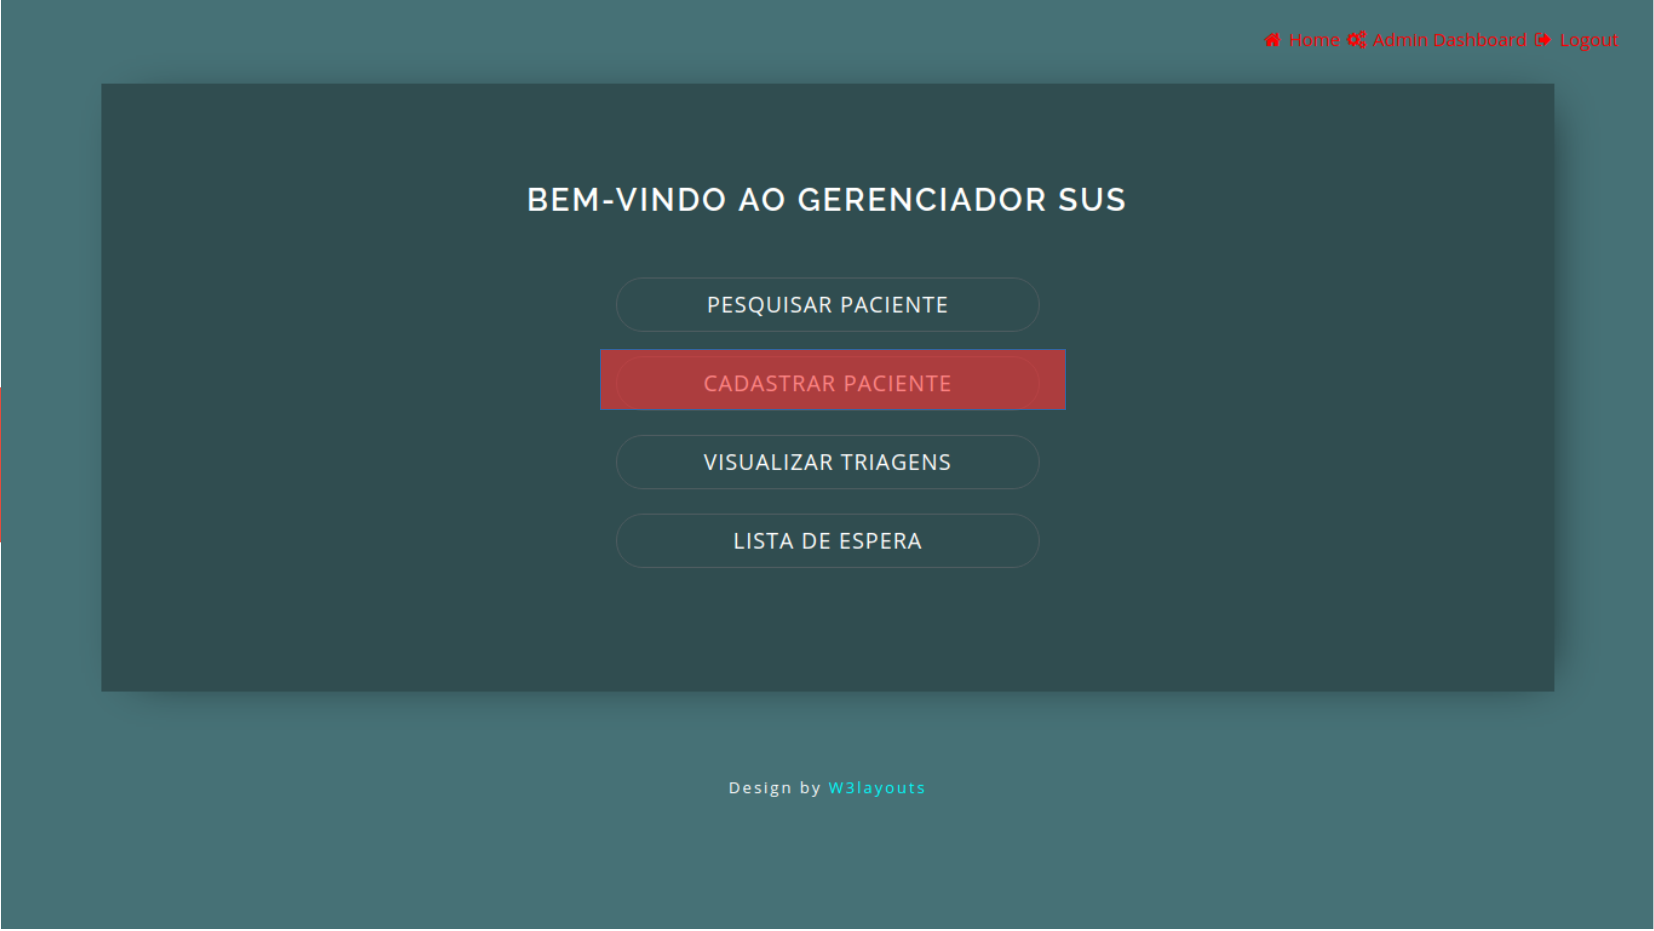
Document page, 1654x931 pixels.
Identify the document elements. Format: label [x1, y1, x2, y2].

text_box [600, 349, 1066, 410]
picture [1, 0, 1654, 929]
